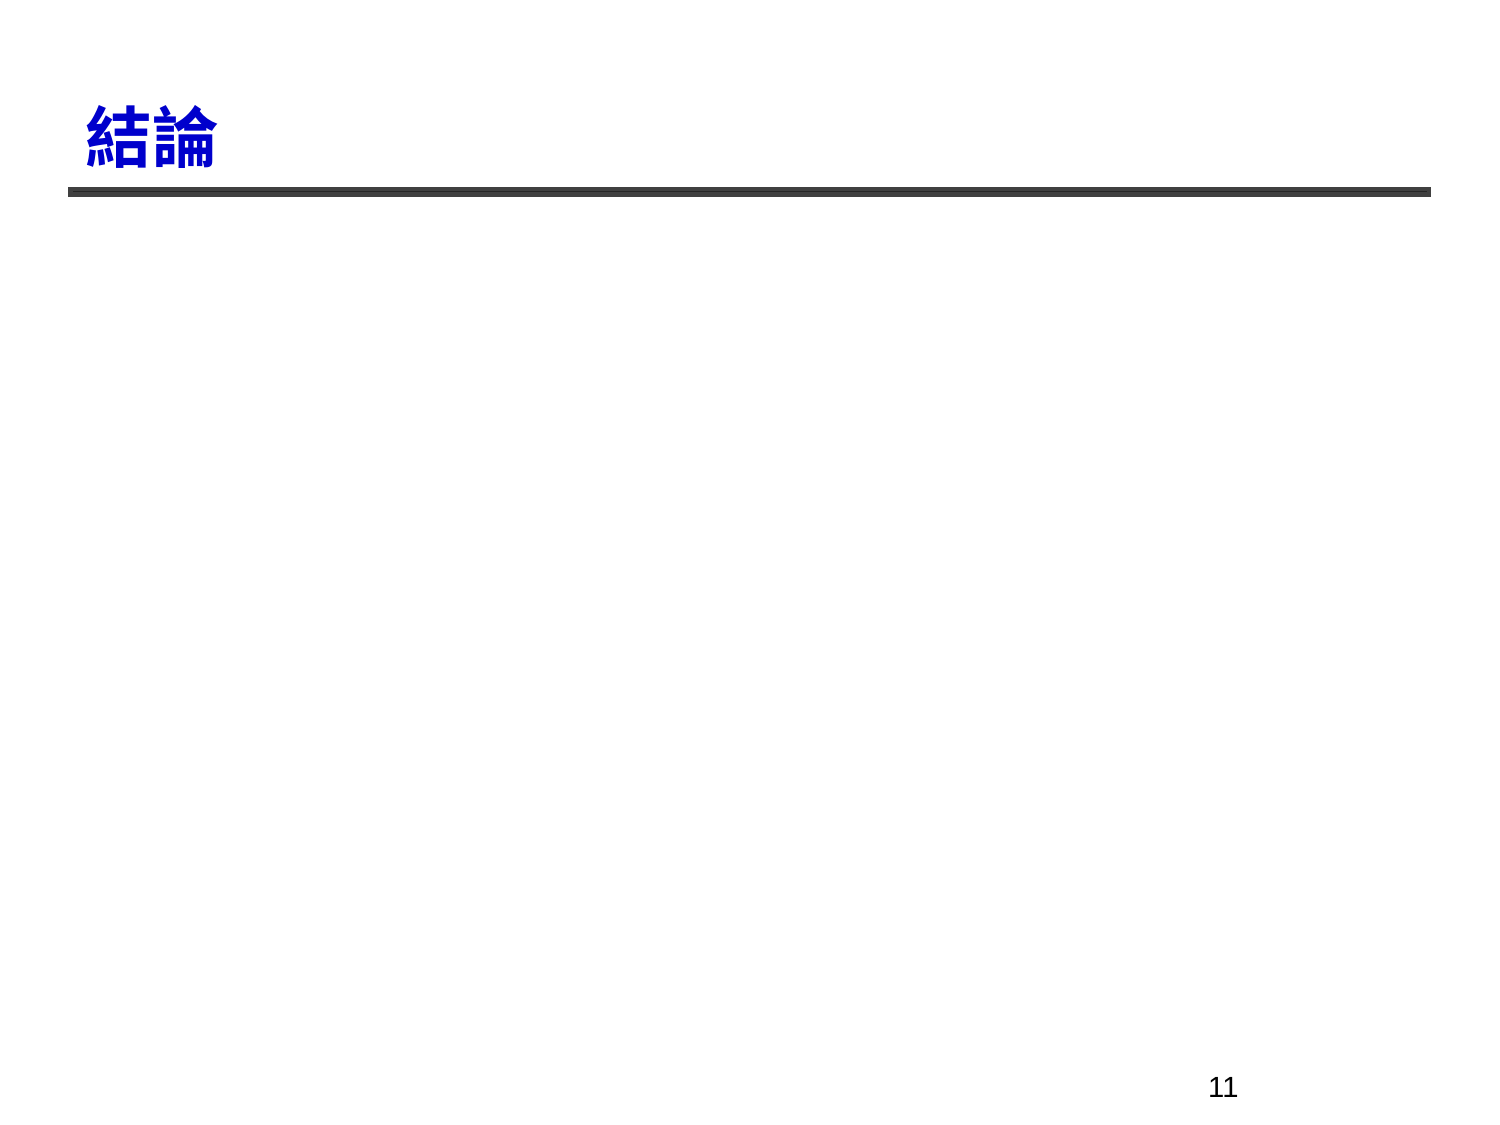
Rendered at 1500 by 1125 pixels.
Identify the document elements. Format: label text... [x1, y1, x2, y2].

title 結論 [70, 17, 1430, 184]
text_box [1192, 1051, 1489, 1111]
